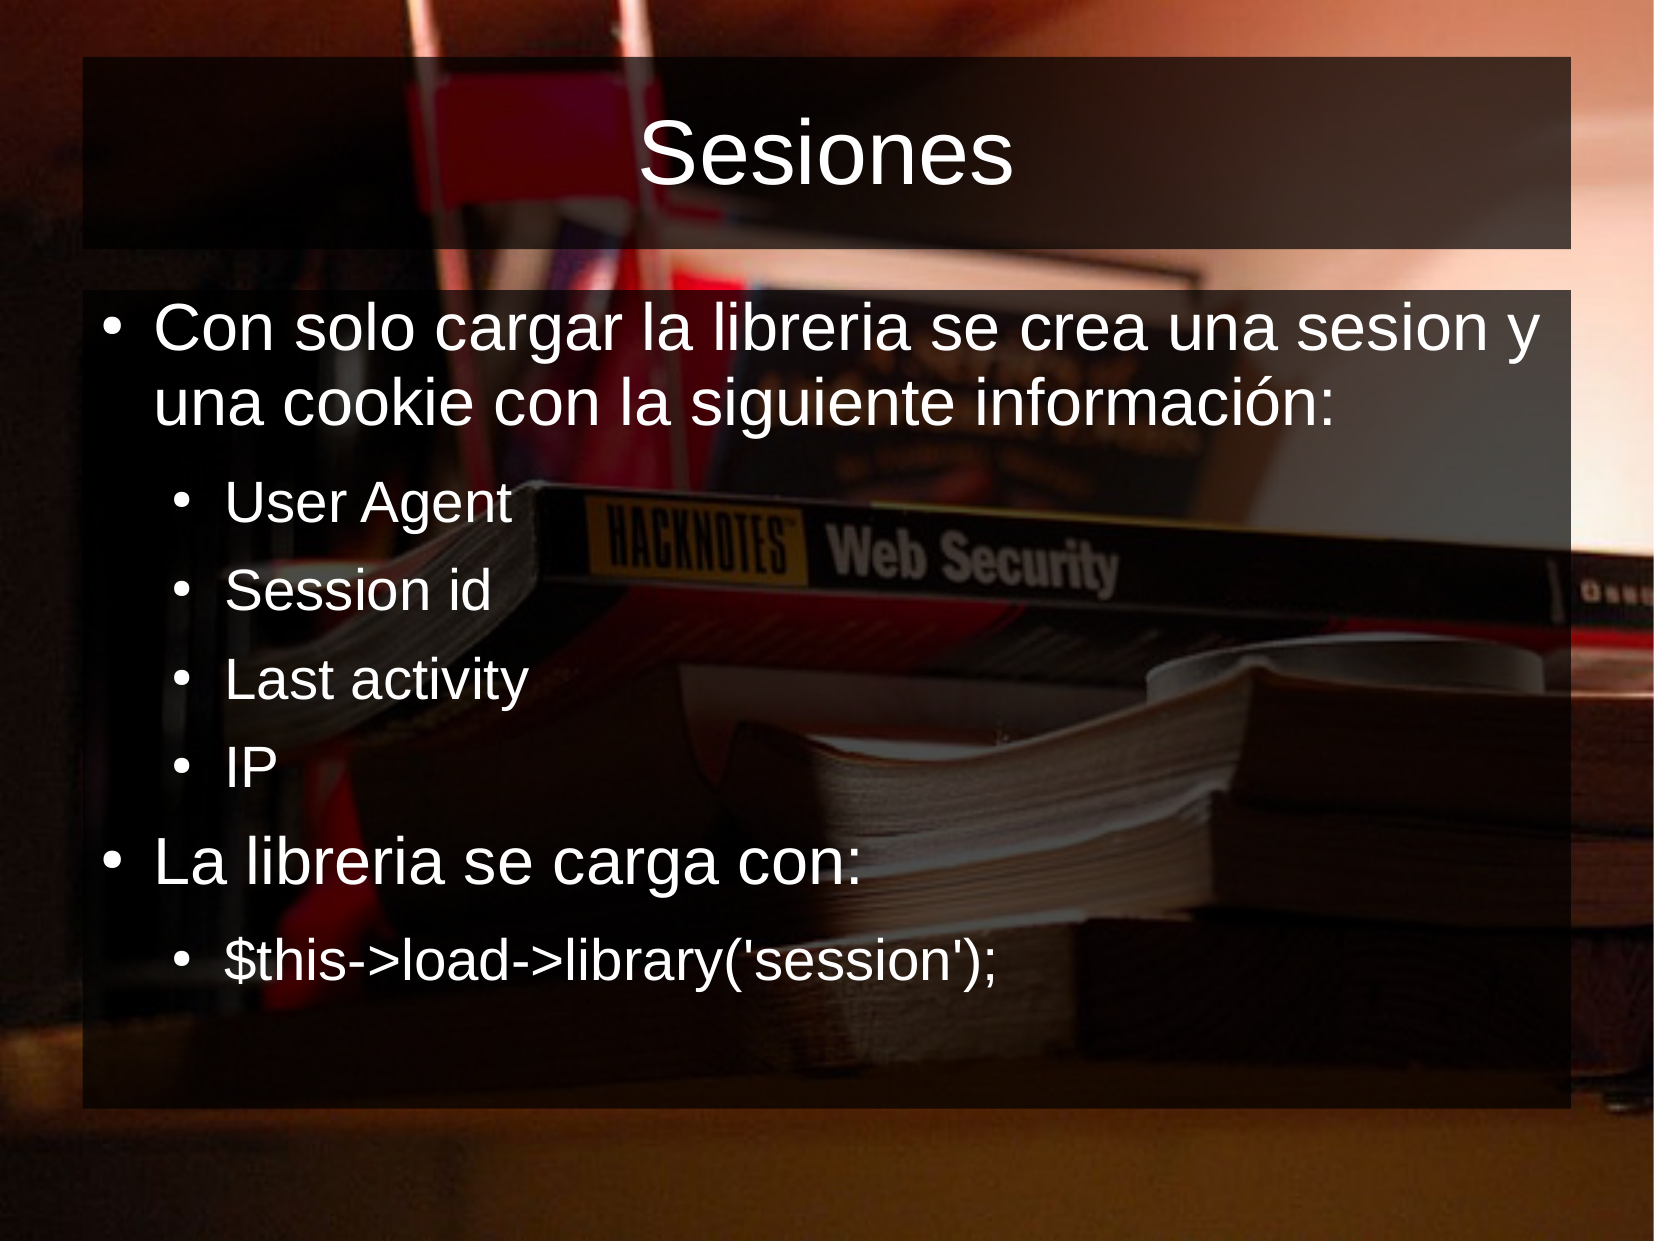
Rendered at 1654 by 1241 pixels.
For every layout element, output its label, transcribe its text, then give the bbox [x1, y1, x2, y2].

list Con solo cargar la libreria se crea una sesion y una cookie con la siguiente información: User Agent Session id Last activity IP La libreria se carga con: $this->load->library('session'); [82, 290, 1571, 1109]
picture [0, 0, 1654, 1241]
title Sesiones [82, 56, 1571, 250]
